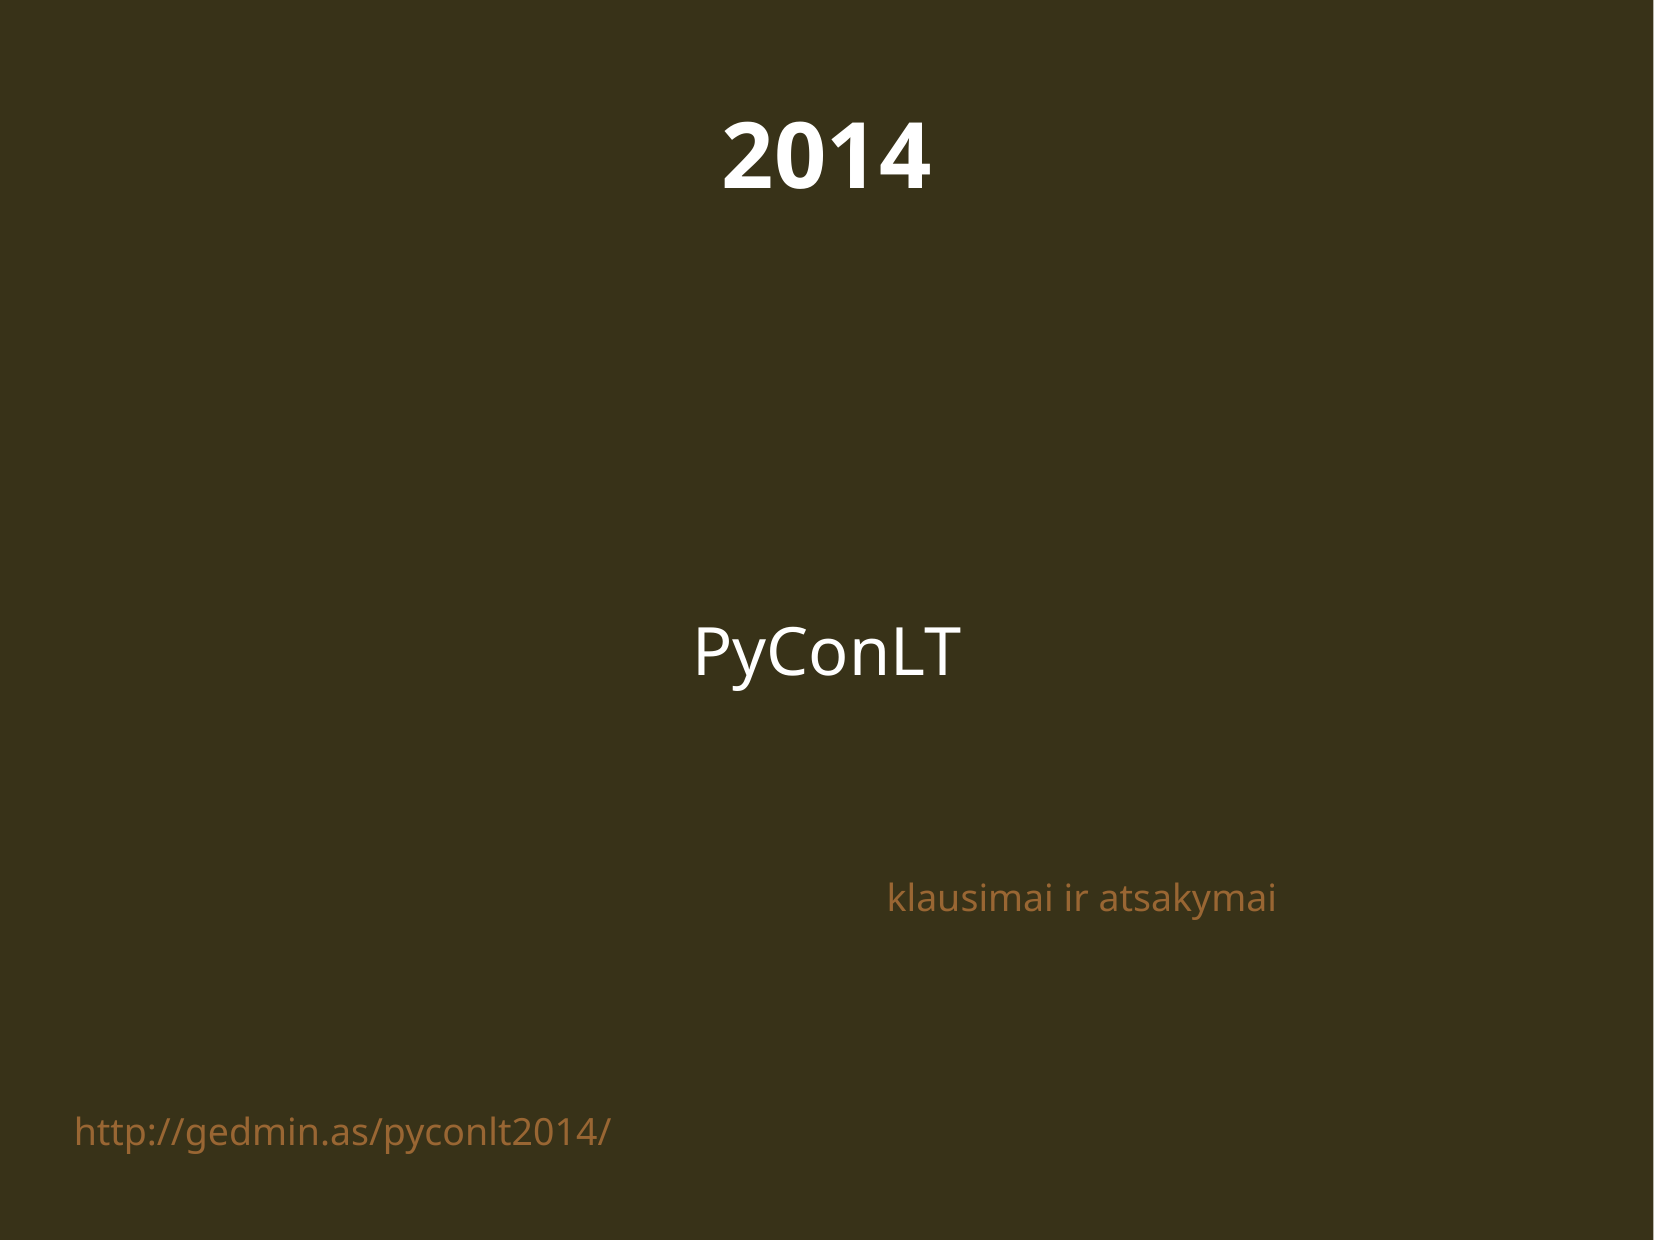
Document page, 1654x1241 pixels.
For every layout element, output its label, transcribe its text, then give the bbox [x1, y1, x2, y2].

title 2014 [82, 49, 1571, 257]
text_box klausimai ir atsakymai [871, 864, 1272, 922]
text_box http://gedmin.as/pyconlt2014/ [59, 1098, 614, 1156]
subtitle PyConLT [82, 290, 1571, 1010]
